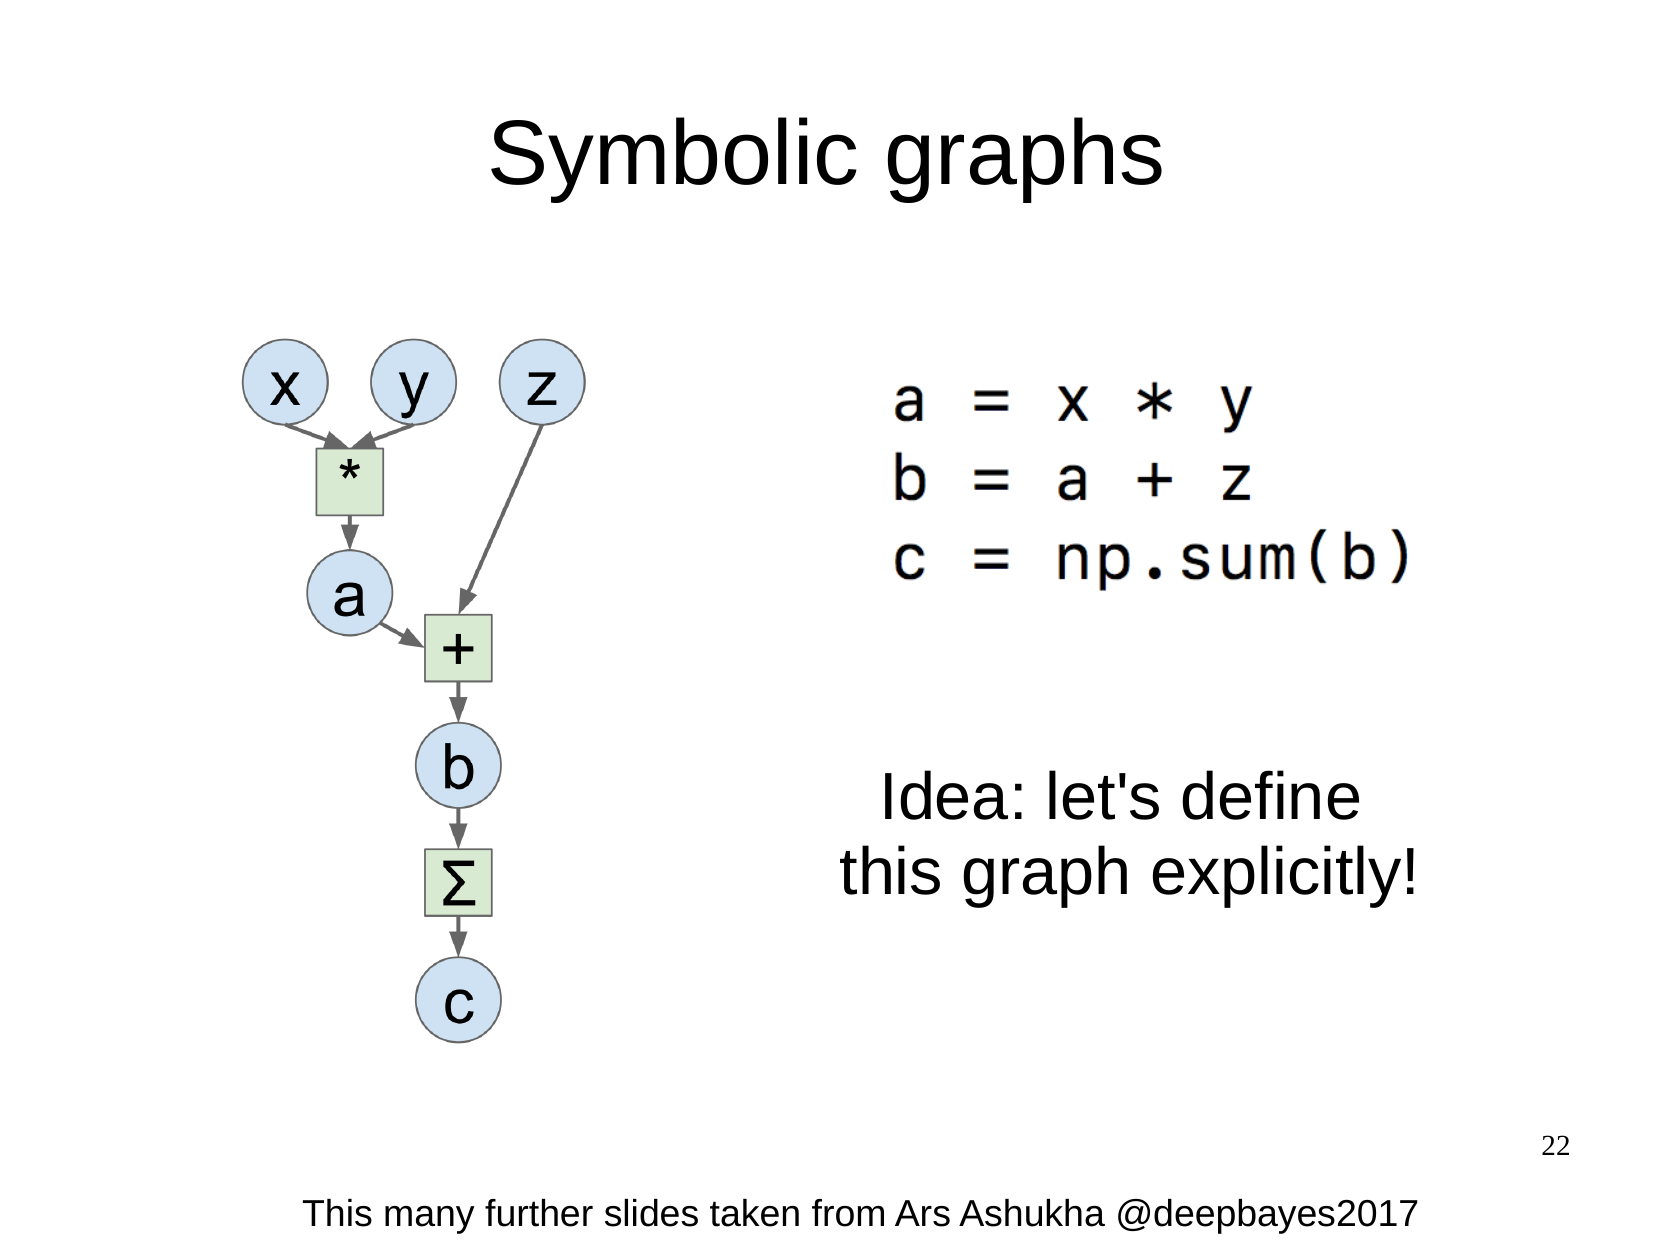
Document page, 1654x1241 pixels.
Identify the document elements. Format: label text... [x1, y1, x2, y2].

picture [210, 324, 616, 1064]
text_box Idea: let's define this graph explicitly! [752, 759, 1508, 984]
title Symbolic graphs [82, 49, 1571, 257]
text_box This many further slides taken from Ars Ashukha @deepbayes2017 [287, 1184, 1435, 1241]
picture [884, 320, 1418, 620]
